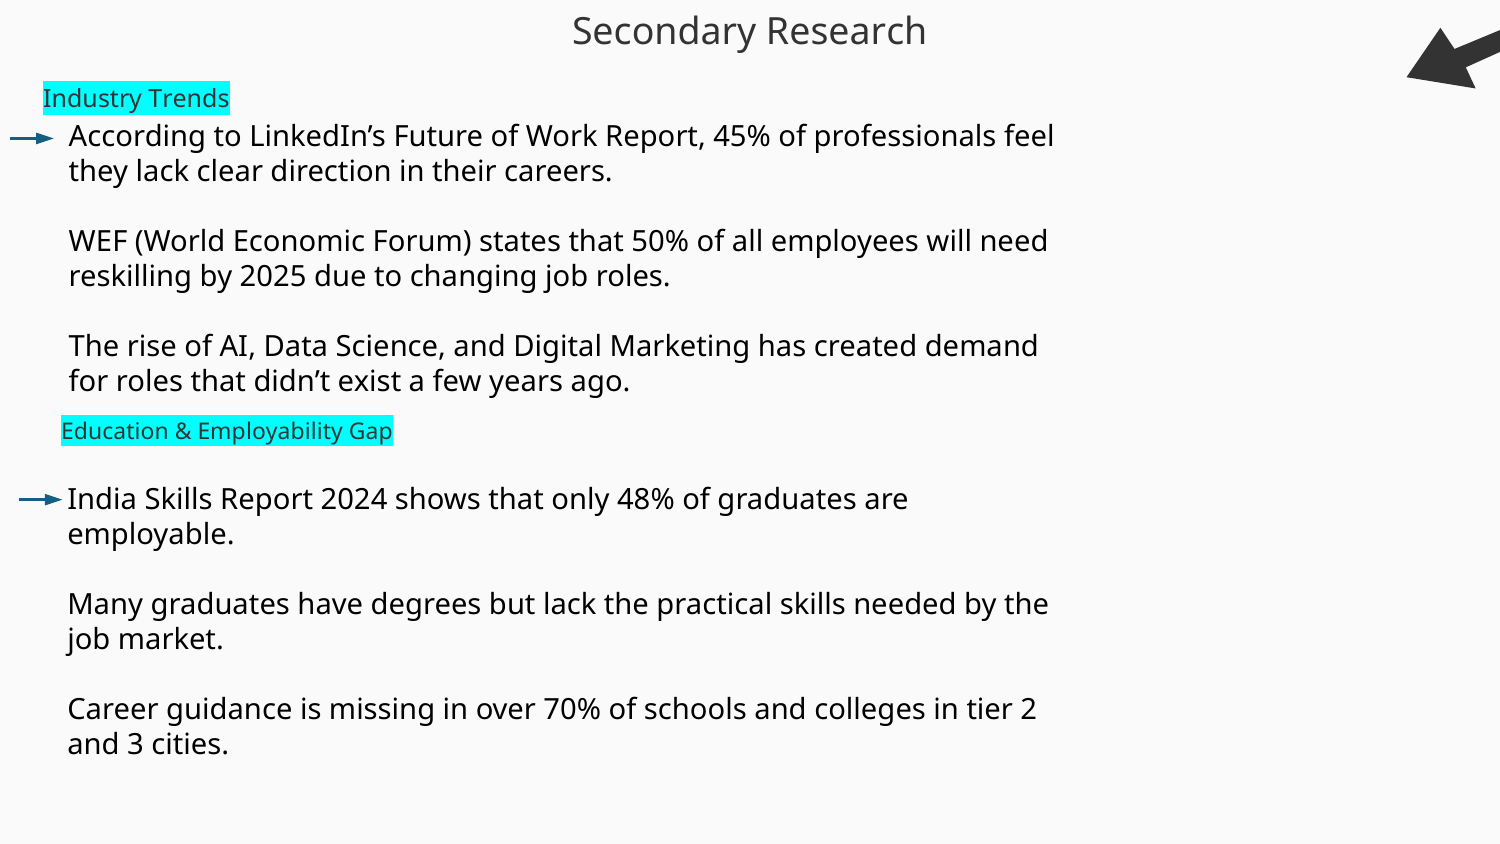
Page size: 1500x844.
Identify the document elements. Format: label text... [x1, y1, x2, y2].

text_box India Skills Report 2024 shows that only 48% of graduates are employable. Many graduates have degrees but lack the practical skills needed by the job market. Career guidance is missing in over 70% of schools and colleges in tier 2 and 3 cities. [52, 472, 1082, 817]
text_box Secondary Research [319, 0, 1181, 75]
text_box [1406, 27, 1500, 89]
text_box According to LinkedIn’s Future of Work Report, 45% of professionals feel they lack clear direction in their careers. WEF (World Economic Forum) states that 50% of all employees will need reskilling by 2025 due to changing job roles. The rise of AI, Data Science, and Digital Marketing has created demand for roles that didn’t exist a few years ago. [53, 109, 1083, 454]
title Industry Trends [0, 71, 567, 149]
text_box Education & Employability Gap [0, 404, 658, 482]
